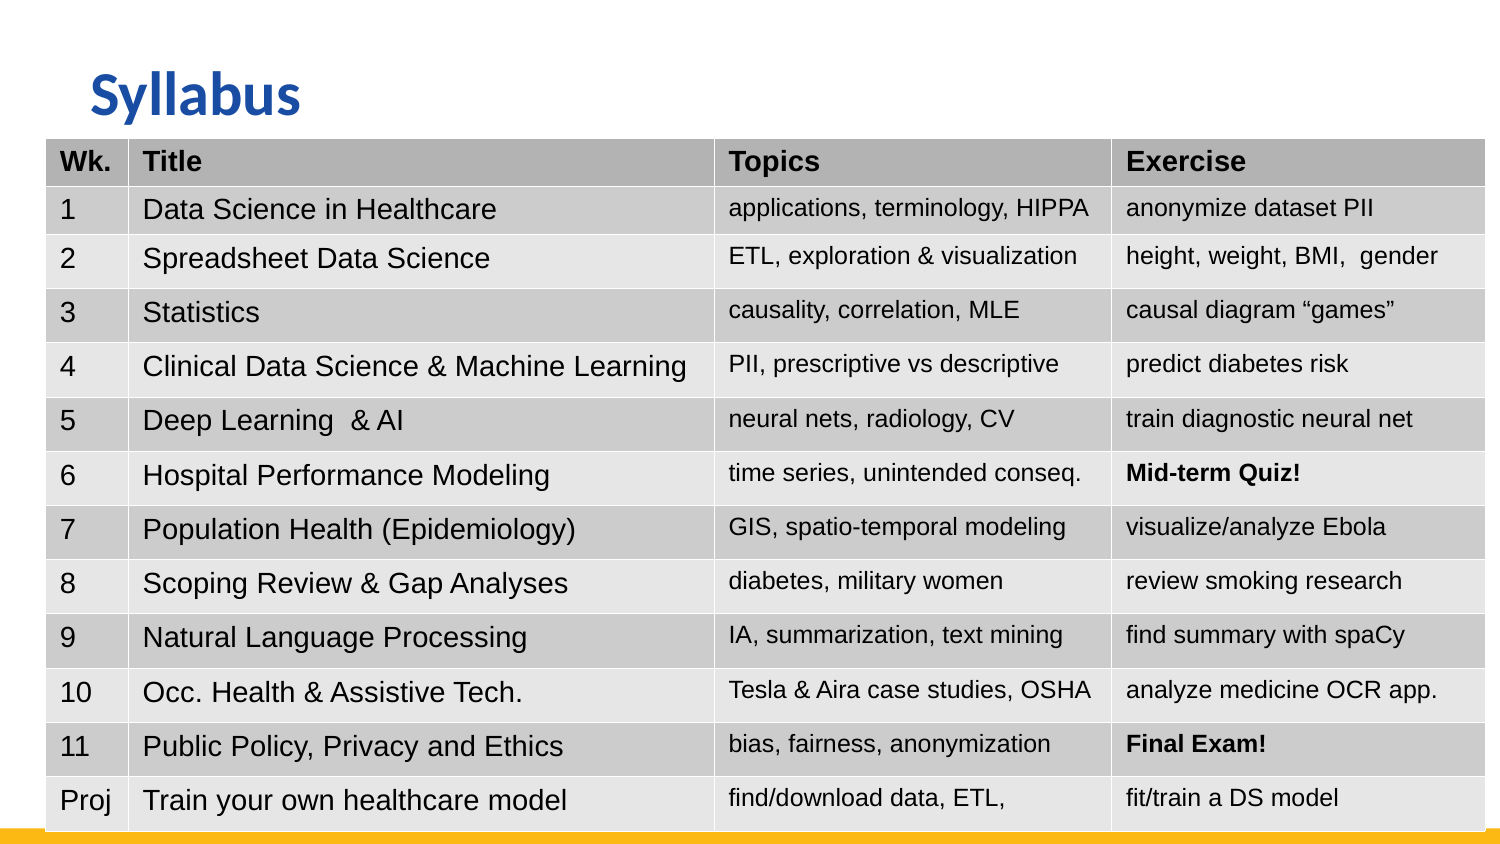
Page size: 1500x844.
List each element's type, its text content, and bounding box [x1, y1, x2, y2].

table_cell Public Policy, Privacy and Ethics [129, 723, 714, 776]
table_cell ETL, exploration & visualization [715, 235, 1111, 288]
table_cell Tesla & Aira case studies, OSHA [715, 669, 1111, 722]
table_cell Statistics [129, 289, 714, 342]
table_cell 5 [46, 398, 128, 451]
table_cell Mid-term Quiz! [1112, 452, 1485, 505]
table_cell Population Health (Epidemiology) [129, 506, 714, 559]
table_header Exercise [1112, 139, 1485, 186]
table_cell Hospital Performance Modeling [129, 452, 714, 505]
table_cell 10 [46, 669, 128, 722]
title Syllabus [75, 0, 1425, 138]
table_cell Data Science in Healthcare [129, 187, 714, 234]
table_cell Train your own healthcare model [129, 777, 714, 831]
table_cell PII, prescriptive vs descriptive [715, 343, 1111, 397]
table_cell train diagnostic neural net [1112, 398, 1485, 451]
table_cell 3 [46, 289, 128, 342]
table_cell Occ. Health & Assistive Tech. [129, 669, 714, 722]
table_cell neural nets, radiology, CV [715, 398, 1111, 451]
table_cell IA, summarization, text mining [715, 614, 1111, 668]
table_cell Proj [46, 777, 128, 831]
table_cell find summary with spaCy [1112, 614, 1485, 668]
table_header Topics [715, 139, 1111, 186]
table_cell anonymize dataset PII [1112, 187, 1485, 234]
table_cell Natural Language Processing [129, 614, 714, 668]
table_cell applications, terminology, HIPPA [715, 187, 1111, 234]
table_cell Clinical Data Science & Machine Learning [129, 343, 714, 397]
table_cell visualize/analyze Ebola [1112, 506, 1485, 559]
table_cell 2 [46, 235, 128, 288]
table_cell review smoking research [1112, 560, 1485, 613]
table_cell GIS, spatio-temporal modeling [715, 506, 1111, 559]
table_cell height, weight, BMI, gender [1112, 235, 1485, 288]
table_cell 1 [46, 187, 128, 234]
table_header Wk. [46, 139, 128, 186]
table_cell Final Exam! [1112, 723, 1485, 776]
table_cell 6 [46, 452, 128, 505]
table_cell predict diabetes risk [1112, 343, 1485, 397]
table_cell 4 [46, 343, 128, 397]
table_cell causality, correlation, MLE [715, 289, 1111, 342]
table_cell diabetes, military women [715, 560, 1111, 613]
table_cell 7 [46, 506, 128, 559]
table_cell causal diagram “games” [1112, 289, 1485, 342]
table_cell analyze medicine OCR app. [1112, 669, 1485, 722]
table_cell time series, unintended conseq. [715, 452, 1111, 505]
table_header Title [129, 139, 714, 186]
table_cell bias, fairness, anonymization [715, 723, 1111, 776]
table_cell fit/train a DS model [1112, 777, 1485, 831]
table_cell find/download data, ETL, [715, 777, 1111, 831]
table_cell Deep Learning & AI [129, 398, 714, 451]
table_cell 8 [46, 560, 128, 613]
table_cell 9 [46, 614, 128, 668]
table_cell 11 [46, 723, 128, 776]
table_cell Spreadsheet Data Science [129, 235, 714, 288]
table_cell Scoping Review & Gap Analyses [129, 560, 714, 613]
